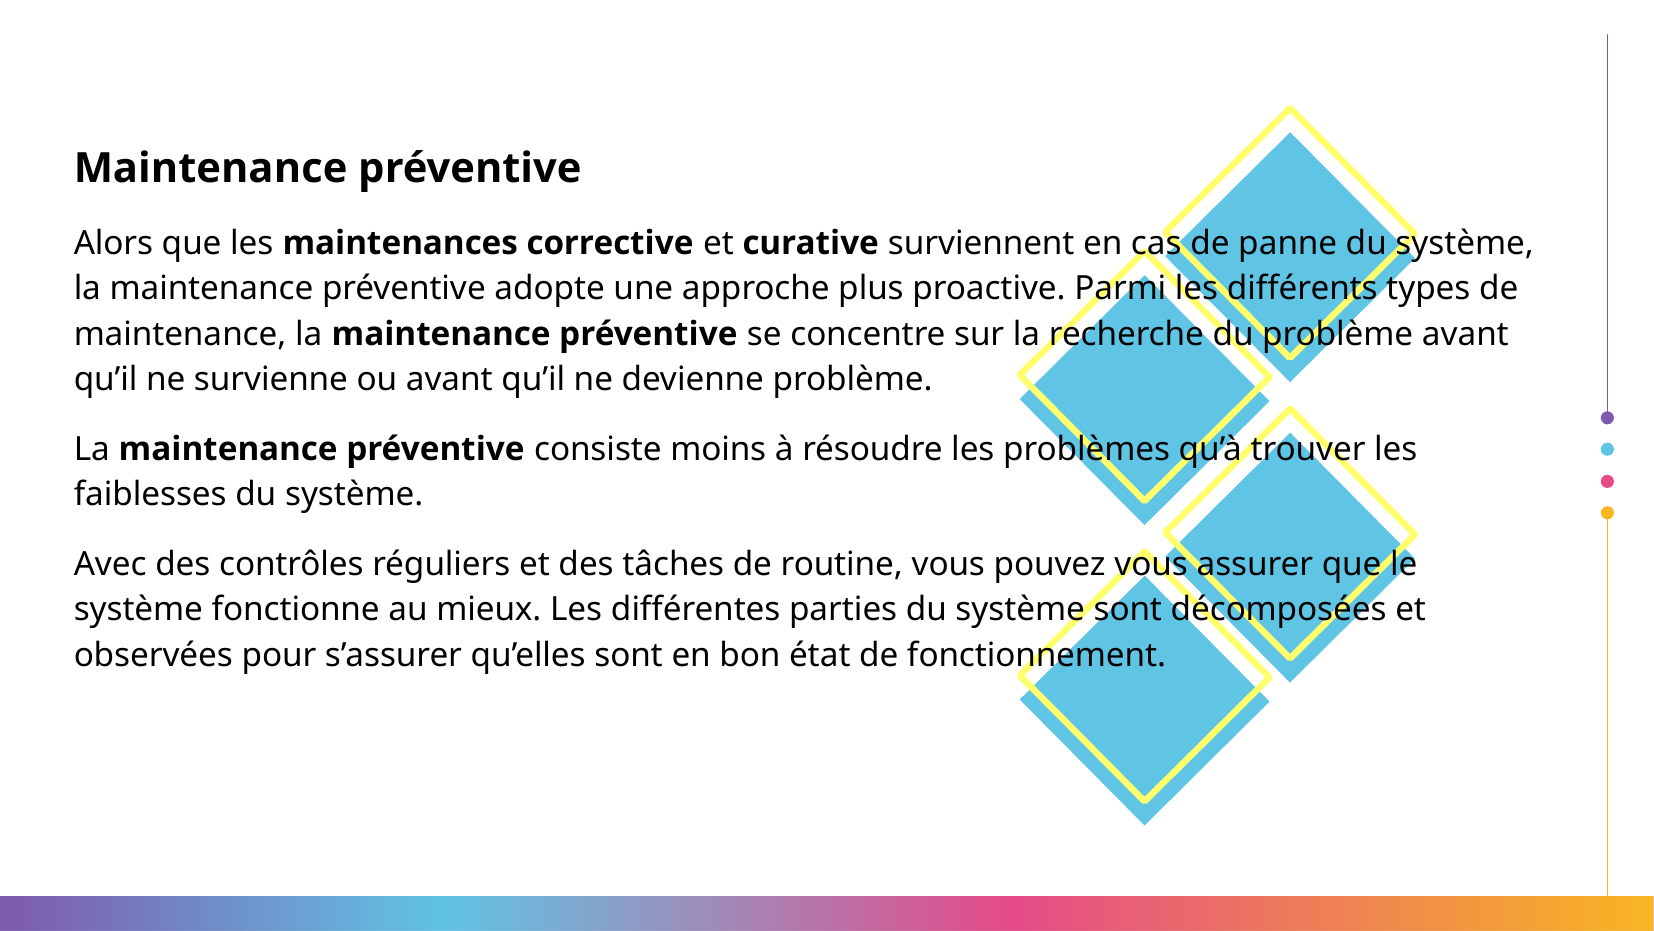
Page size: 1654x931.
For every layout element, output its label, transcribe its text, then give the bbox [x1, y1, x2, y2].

text_box Maintenance préventive Alors que les maintenances corrective et curative surviennent en cas de panne du système, la maintenance préventive adopte une approche plus proactive. Parmi les différents types de maintenance, la maintenance préventive se concentre sur la recherche du problème avant qu’il ne survienne ou avant qu’il ne devienne problème. La maintenance préventive consiste moins à résoudre les problèmes qu’à trouver les faiblesses du système. Avec des contrôles réguliers et des tâches de routine, vous pouvez vous assurer que le système fonctionne au mieux. Les différentes parties du système sont décomposées et observées pour s’assurer qu’elles sont en bon état de fonctionnement. [59, 129, 1565, 721]
picture [0, 896, 1654, 931]
